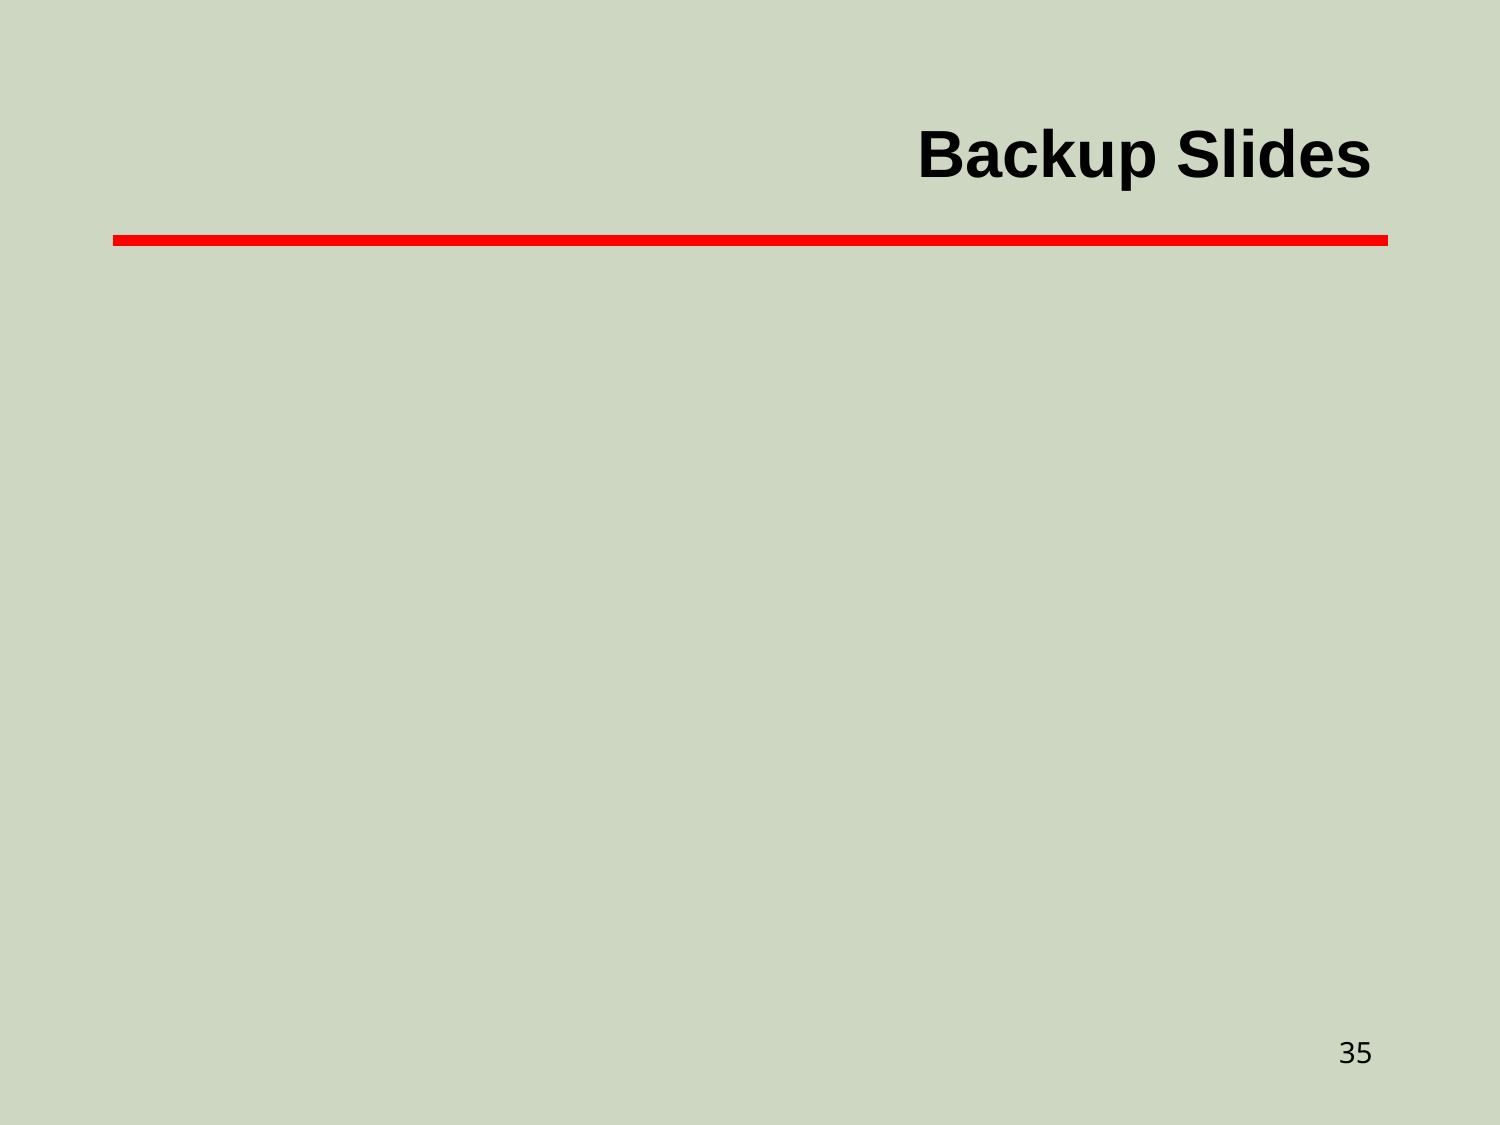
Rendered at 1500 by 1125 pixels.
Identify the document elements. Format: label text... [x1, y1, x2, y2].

title Backup Slides [337, 85, 1388, 224]
